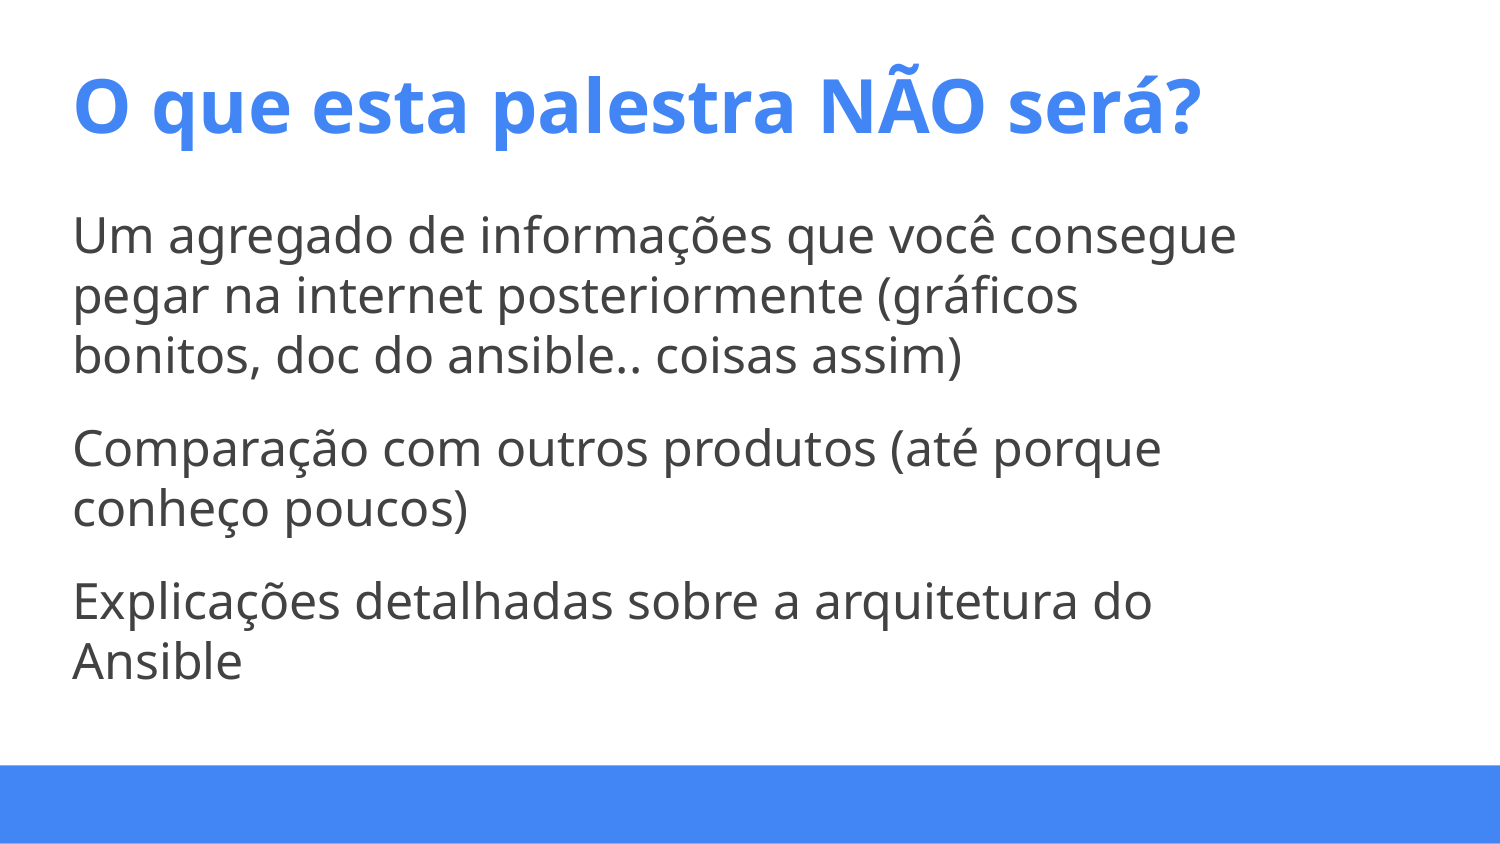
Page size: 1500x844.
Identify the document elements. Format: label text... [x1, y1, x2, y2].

list Um agregado de informações que você consegue pegar na internet posteriormente (gráficos bonitos, doc do ansible.. coisas assim) Comparação com outros produtos (até porque conheço poucos) Explicações detalhadas sobre a arquitetura do Ansible [57, 188, 1273, 709]
title O que esta palestra NÃO será? [57, 54, 1273, 164]
